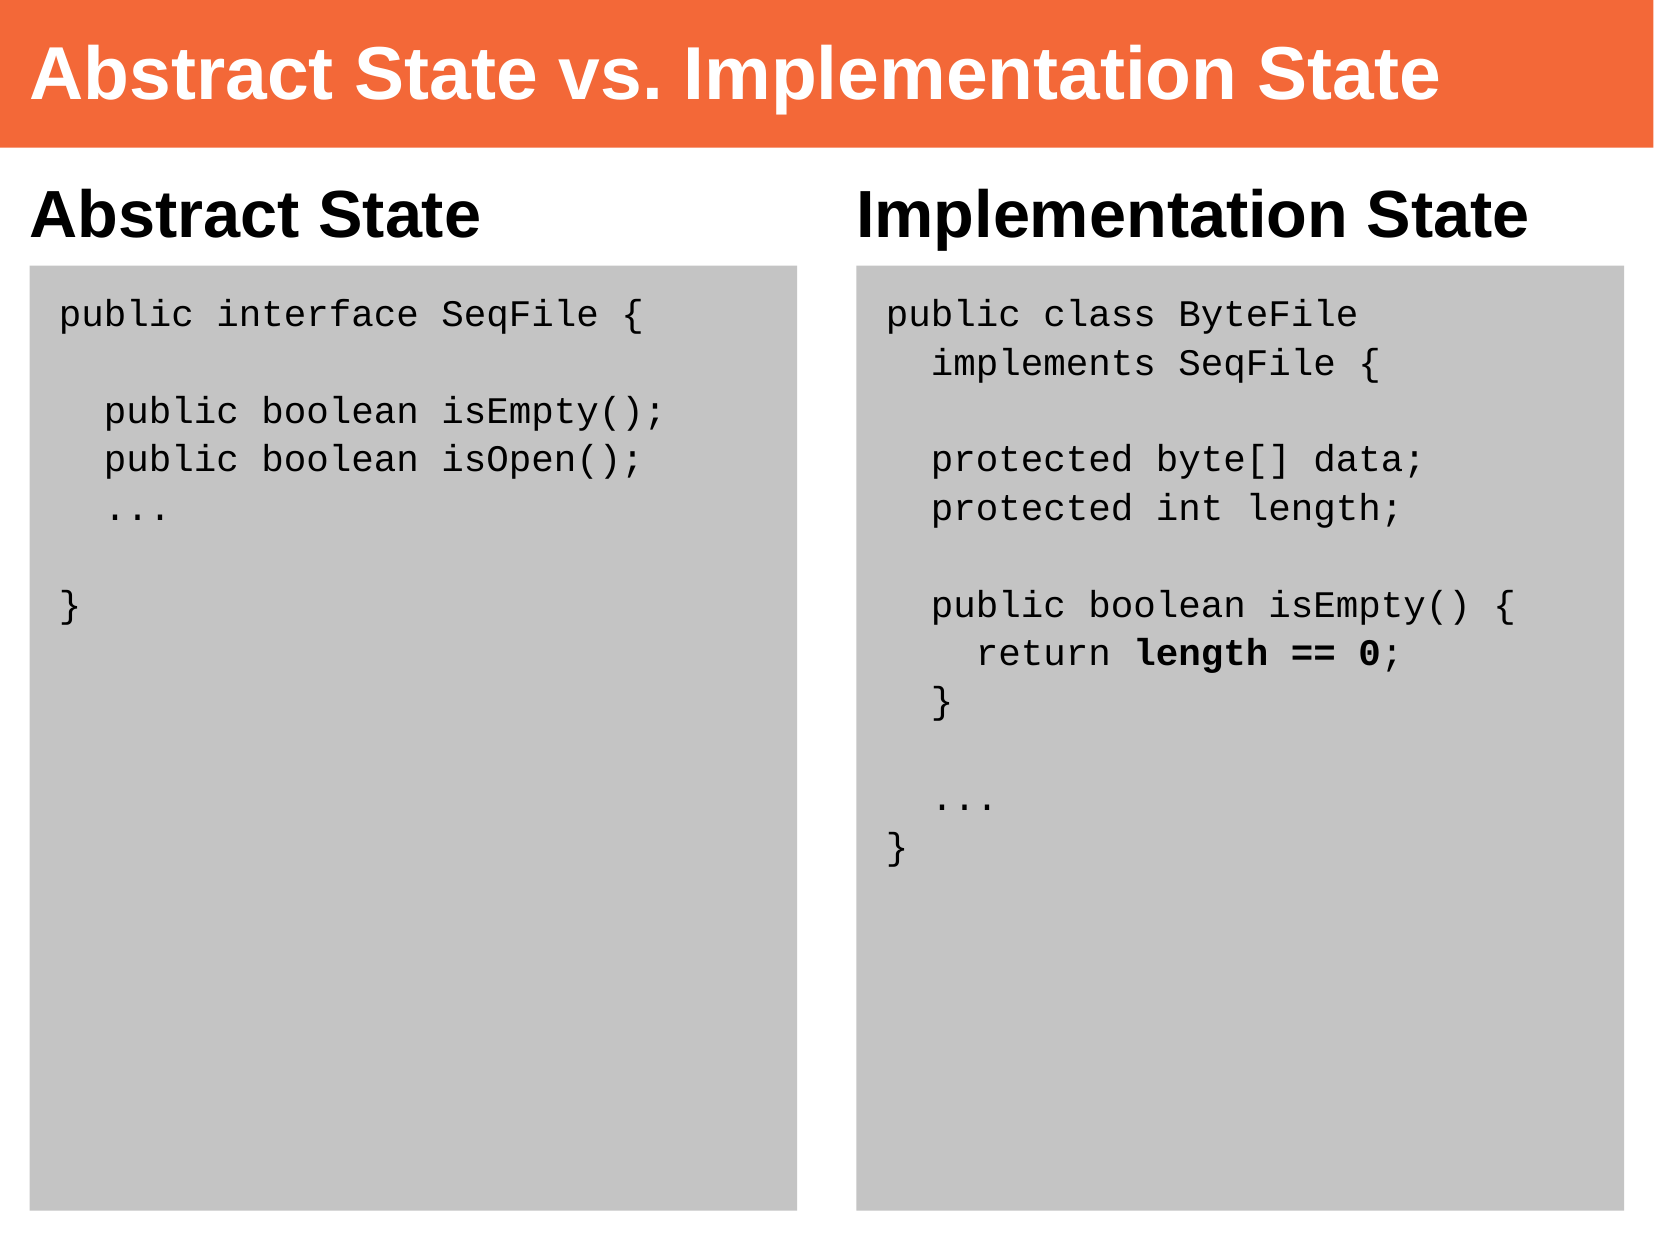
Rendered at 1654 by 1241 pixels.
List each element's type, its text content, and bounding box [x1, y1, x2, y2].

title Abstract State vs. Implementation State [0, 0, 1654, 148]
list Implementation State [856, 177, 1624, 265]
list public class ByteFile implements SeqFile { protected byte[] data; protected int length; public boolean isEmpty() { return length == 0; } ... } [856, 265, 1625, 1211]
list public interface SeqFile { public boolean isEmpty(); public boolean isOpen(); ... } [29, 265, 798, 1211]
list Abstract State [29, 177, 808, 1063]
